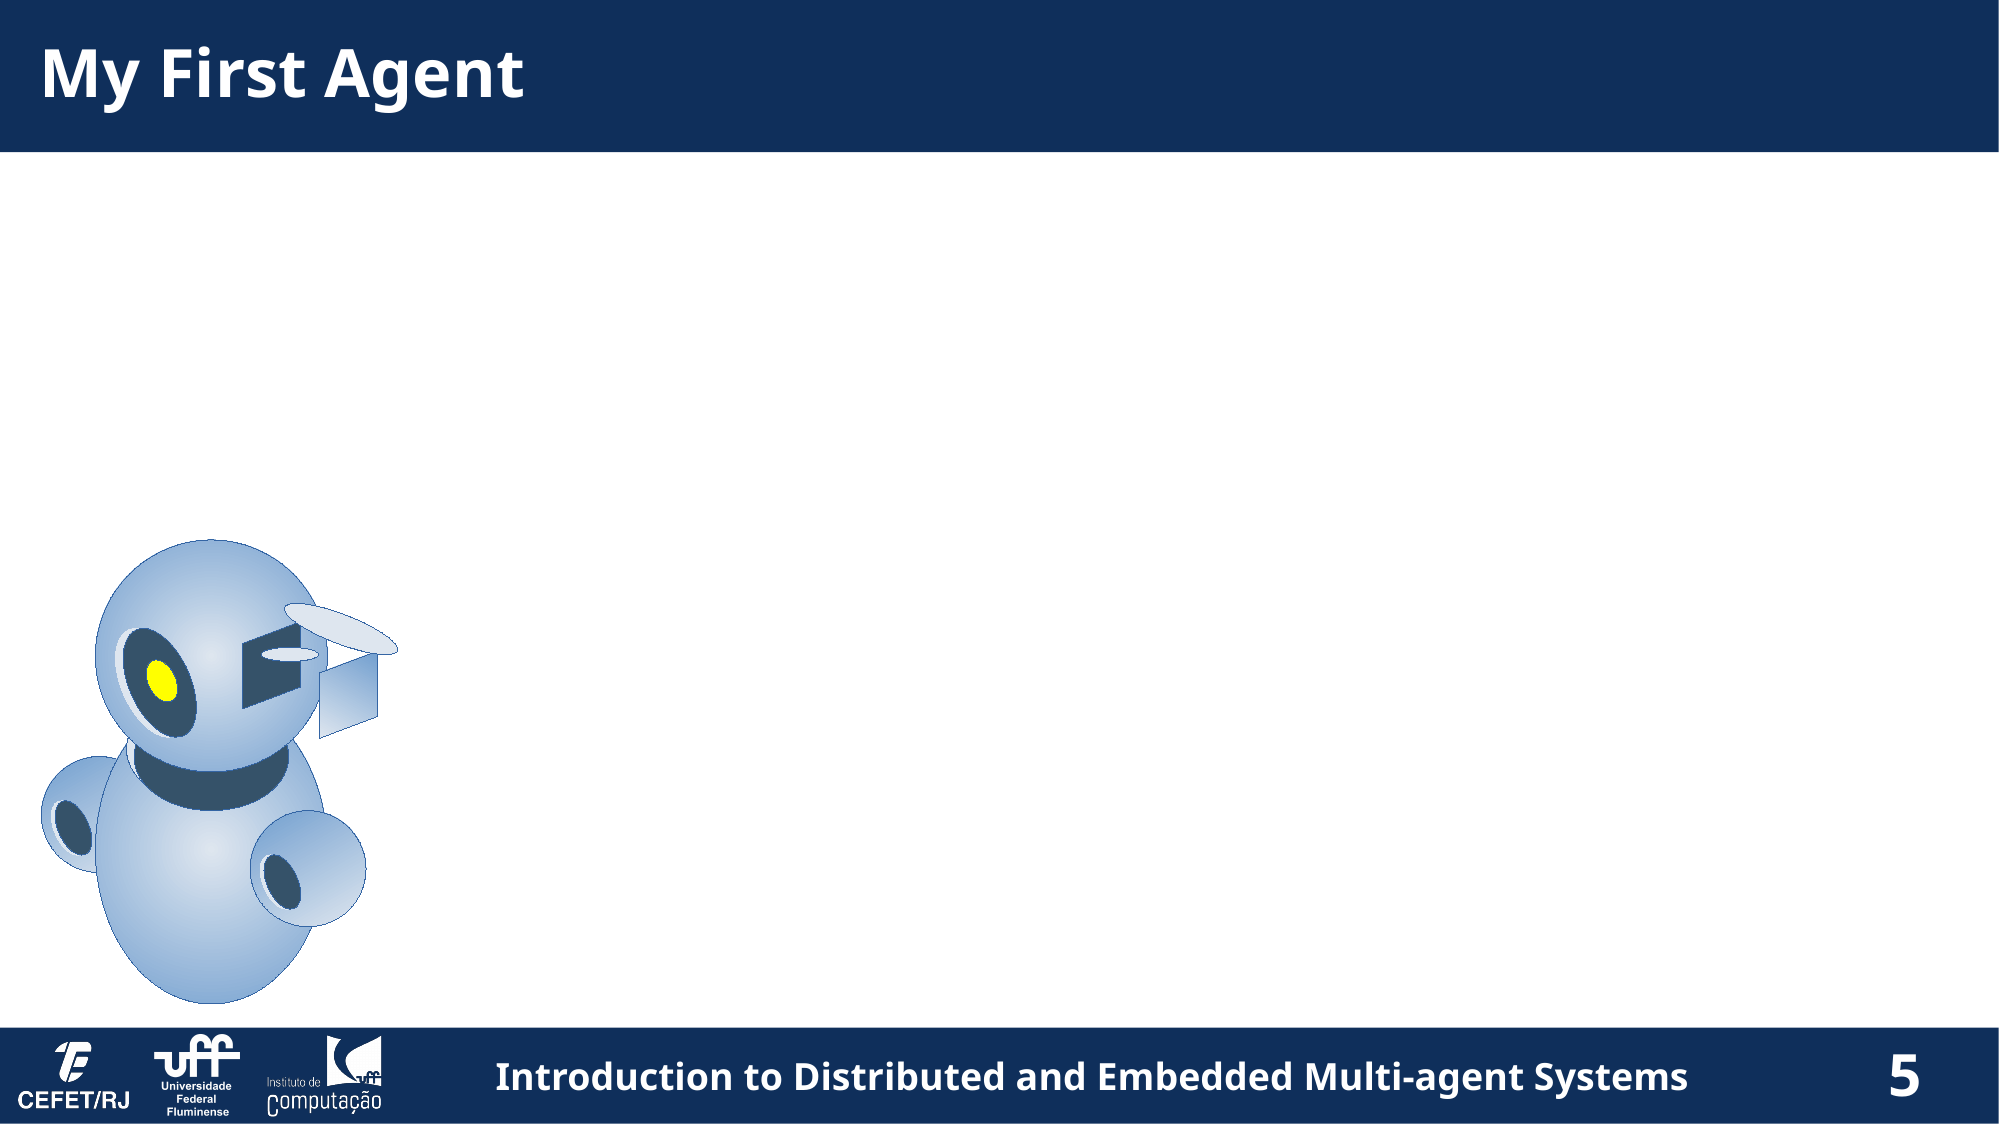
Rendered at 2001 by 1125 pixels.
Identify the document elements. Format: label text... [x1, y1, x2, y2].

picture [153, 1033, 241, 1121]
picture [18, 1021, 129, 1125]
text_box [41, 539, 398, 1004]
picture [265, 1033, 383, 1117]
text_box My First Agent [25, 23, 1999, 119]
